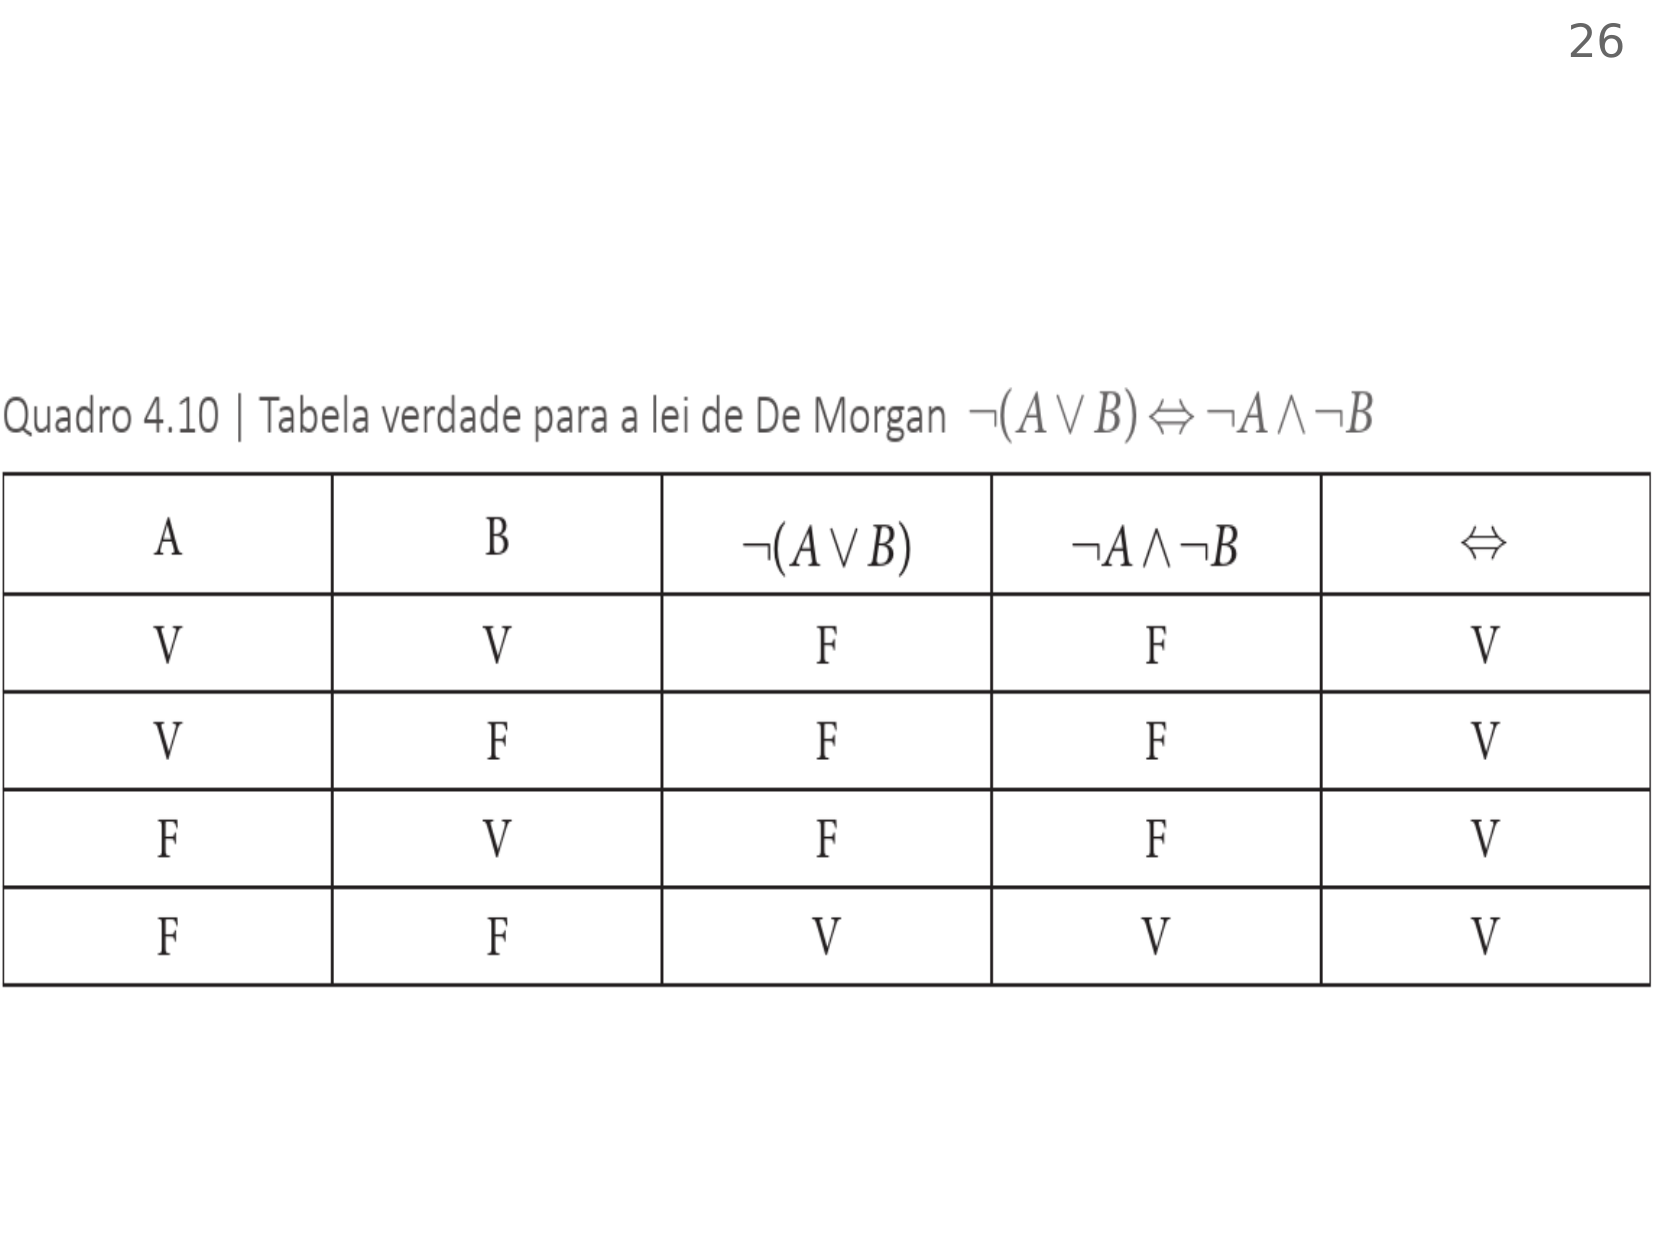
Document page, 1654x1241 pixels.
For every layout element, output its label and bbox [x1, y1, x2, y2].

picture [0, 386, 1654, 993]
